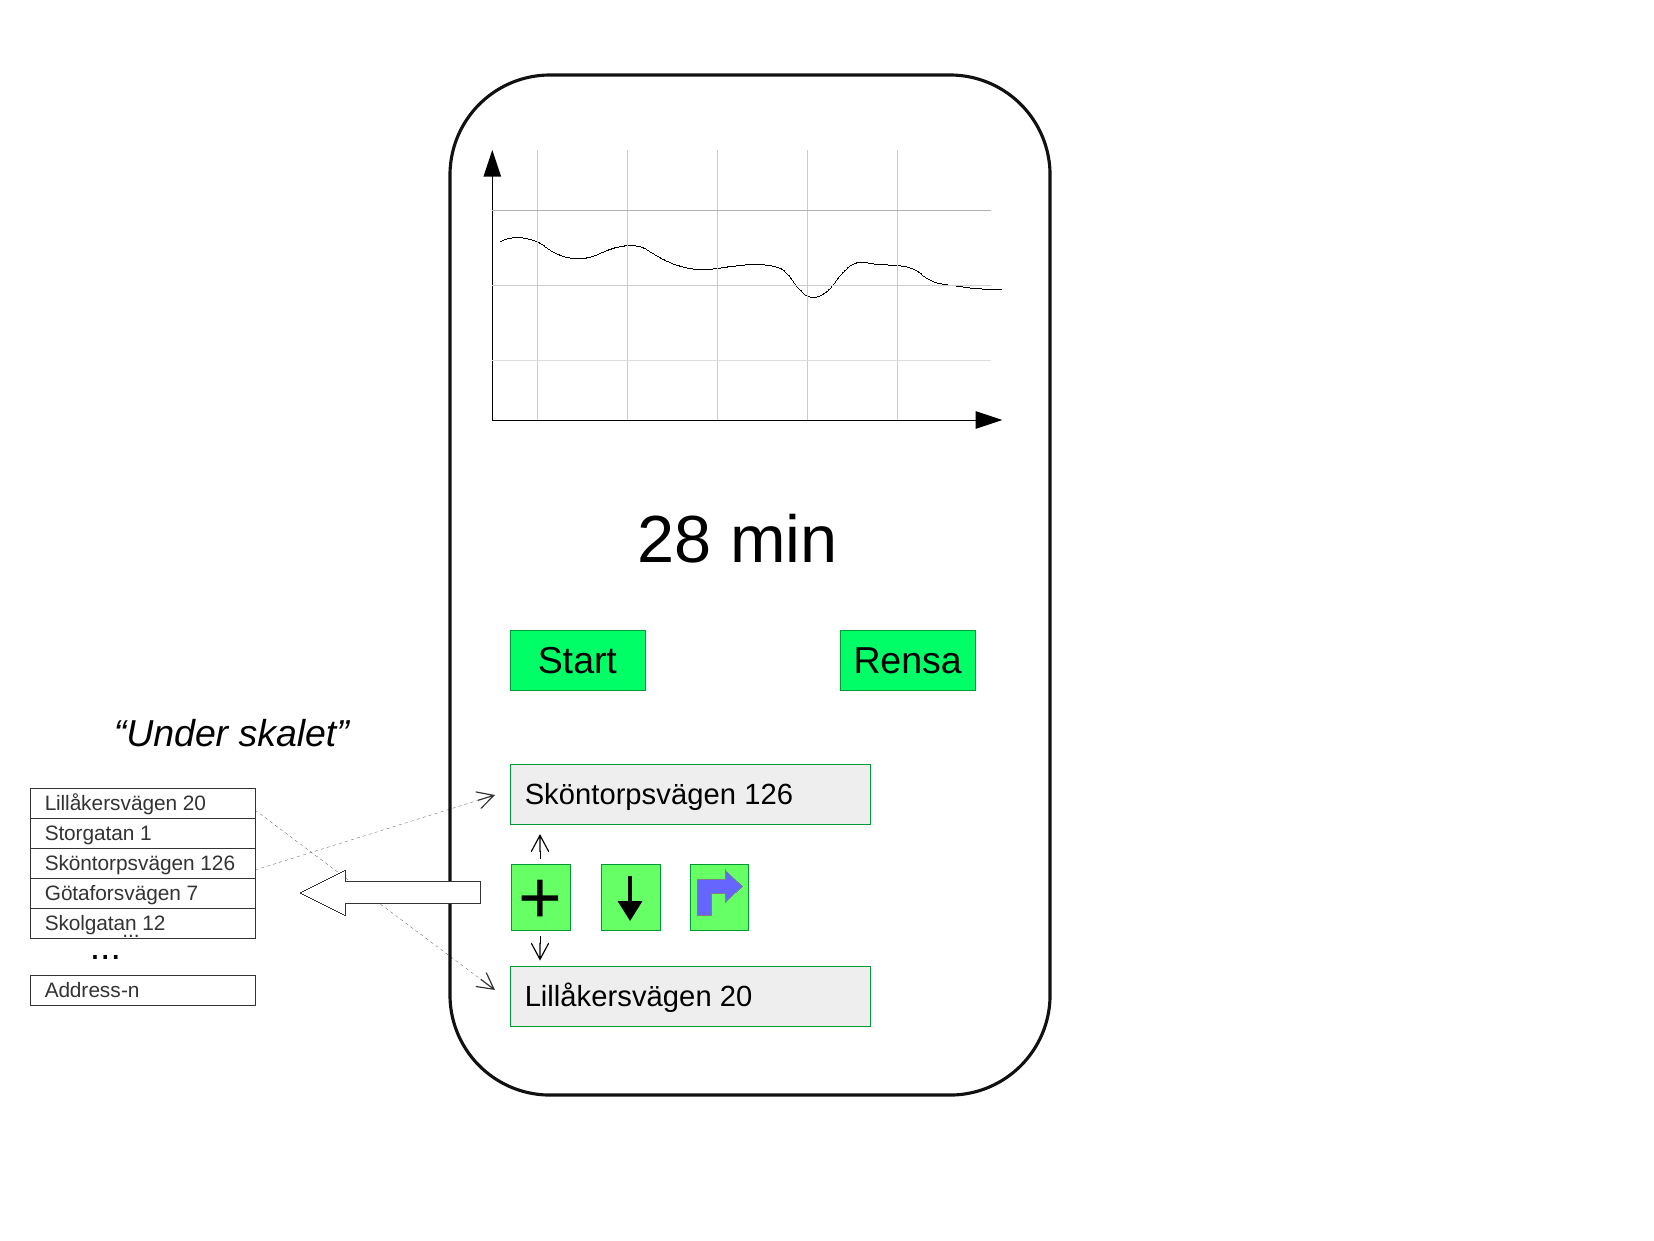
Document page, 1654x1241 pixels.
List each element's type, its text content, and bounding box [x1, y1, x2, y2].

text_box [690, 864, 749, 931]
text_box Sköntorpsvägen 126 [510, 764, 871, 825]
text_box Skolgatan 12 [30, 908, 256, 939]
text_box [300, 870, 481, 916]
text_box Götaforsvägen 7 [30, 878, 256, 908]
text_box Address-n [30, 975, 256, 1006]
text_box Lillåkersvägen 20 [30, 788, 256, 818]
text_box [601, 864, 661, 931]
text_box Storgatan 1 [30, 818, 256, 848]
text_box 28 min [622, 495, 853, 585]
text_box Rensa [840, 630, 976, 691]
text_box ... [107, 911, 155, 950]
text_box Start [510, 630, 646, 691]
text_box Sköntorpsvägen 126 [30, 848, 256, 878]
text_box Lillåkersvägen 20 [510, 966, 871, 1027]
text_box “Under skalet” [99, 705, 376, 766]
text_box ... [75, 918, 137, 976]
text_box + [511, 864, 571, 931]
